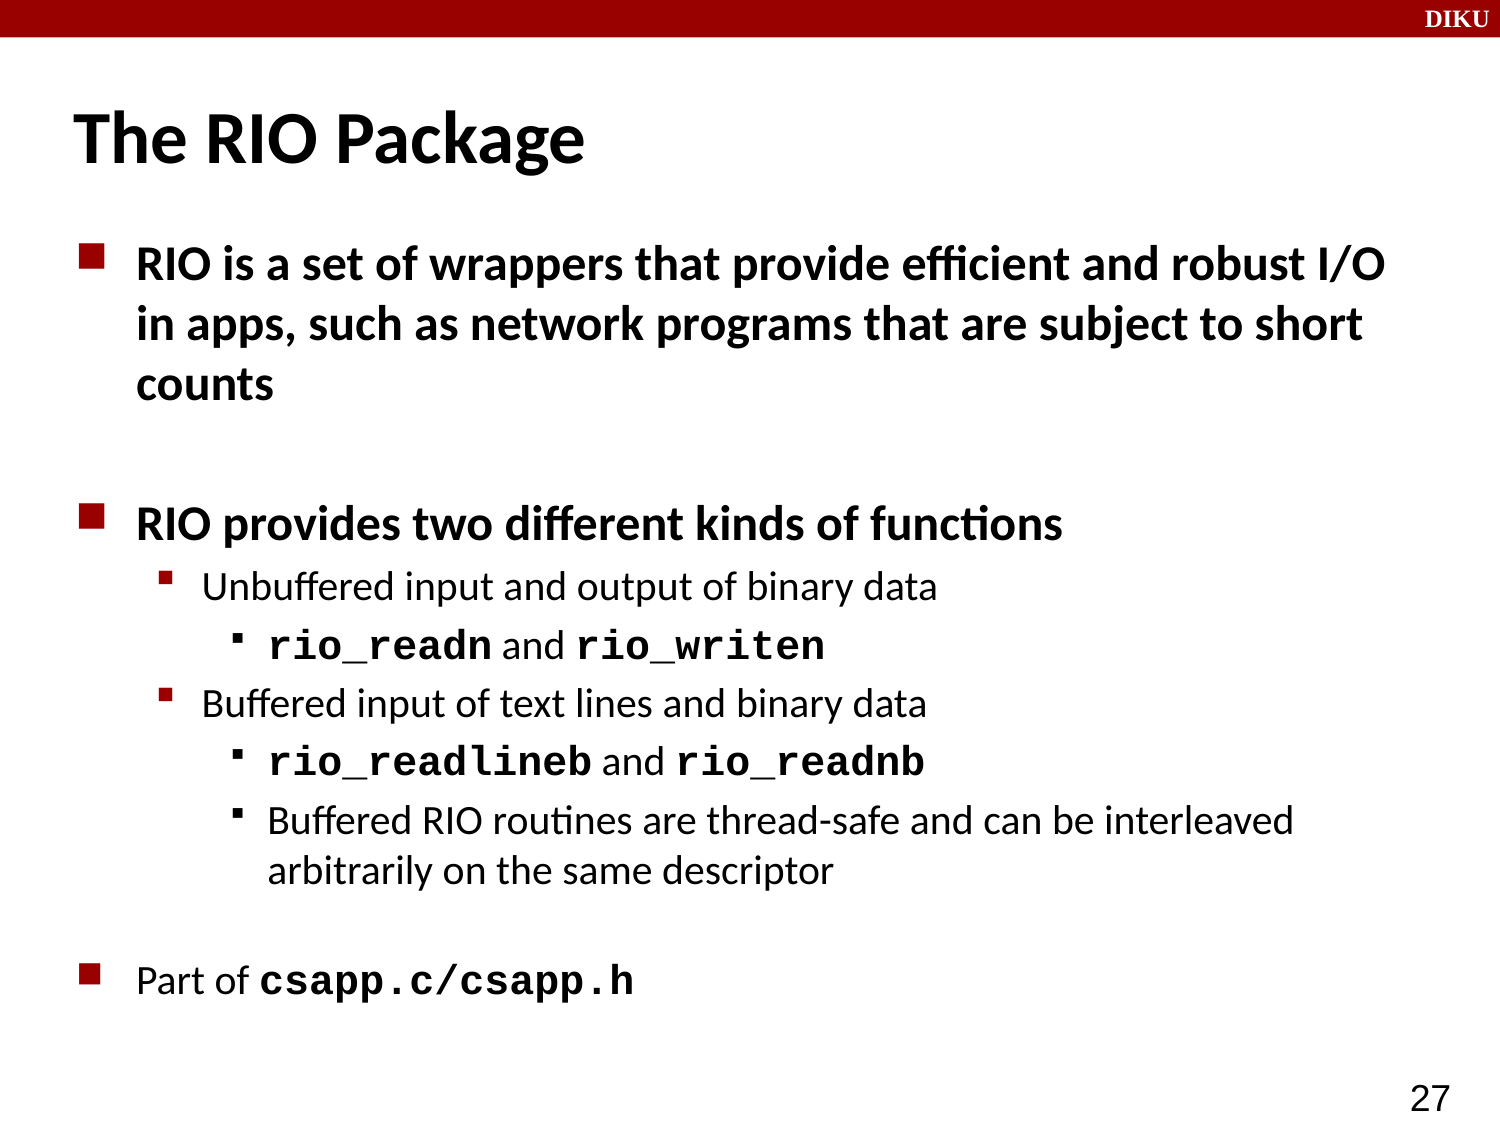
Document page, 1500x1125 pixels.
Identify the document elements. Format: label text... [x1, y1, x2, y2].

text_box The RIO Package [58, 71, 1304, 197]
text_box RIO is a set of wrappers that provide efficient and robust I/O in apps, such as network programs that are subject to short counts RIO provides two different kinds of functions Unbuffered input and output of binary data rio_readn and rio_writen Buffered input of text lines and binary data rio_readlineb and rio_readnb Buffered RIO routines are thread-safe and can be interleaved arbitrarily on the same descriptor Part of csapp.c/csapp.h [65, 223, 1438, 1039]
